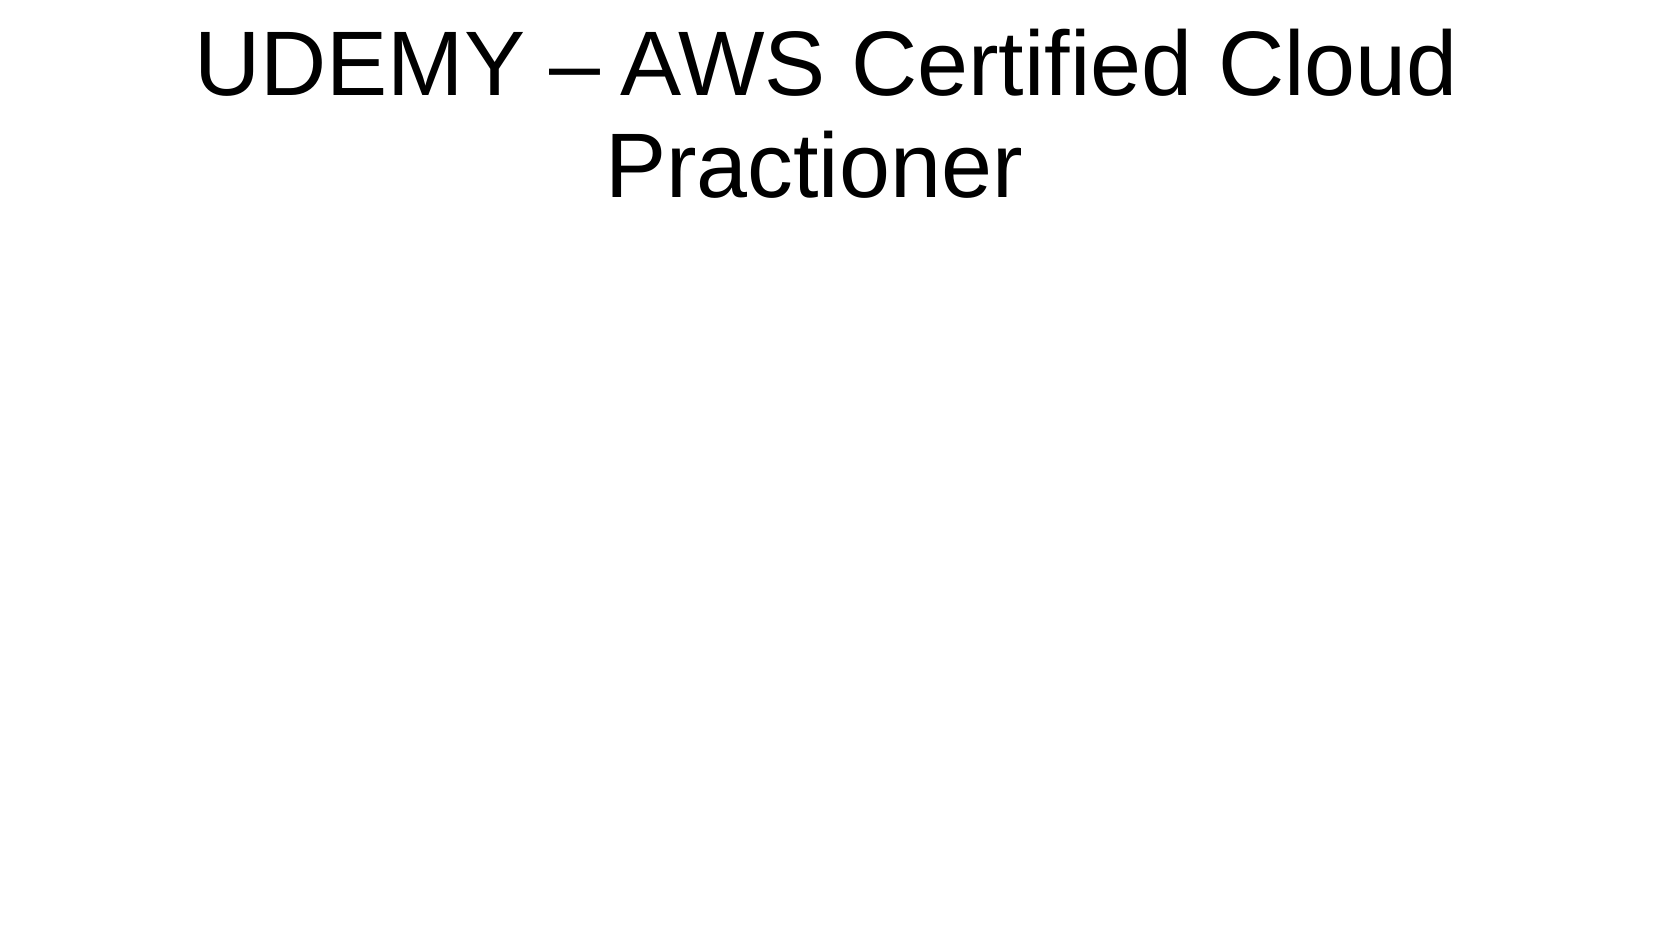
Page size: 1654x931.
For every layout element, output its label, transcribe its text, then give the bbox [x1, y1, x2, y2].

title UDEMY – AWS Certified Cloud Practioner [82, 12, 1571, 218]
